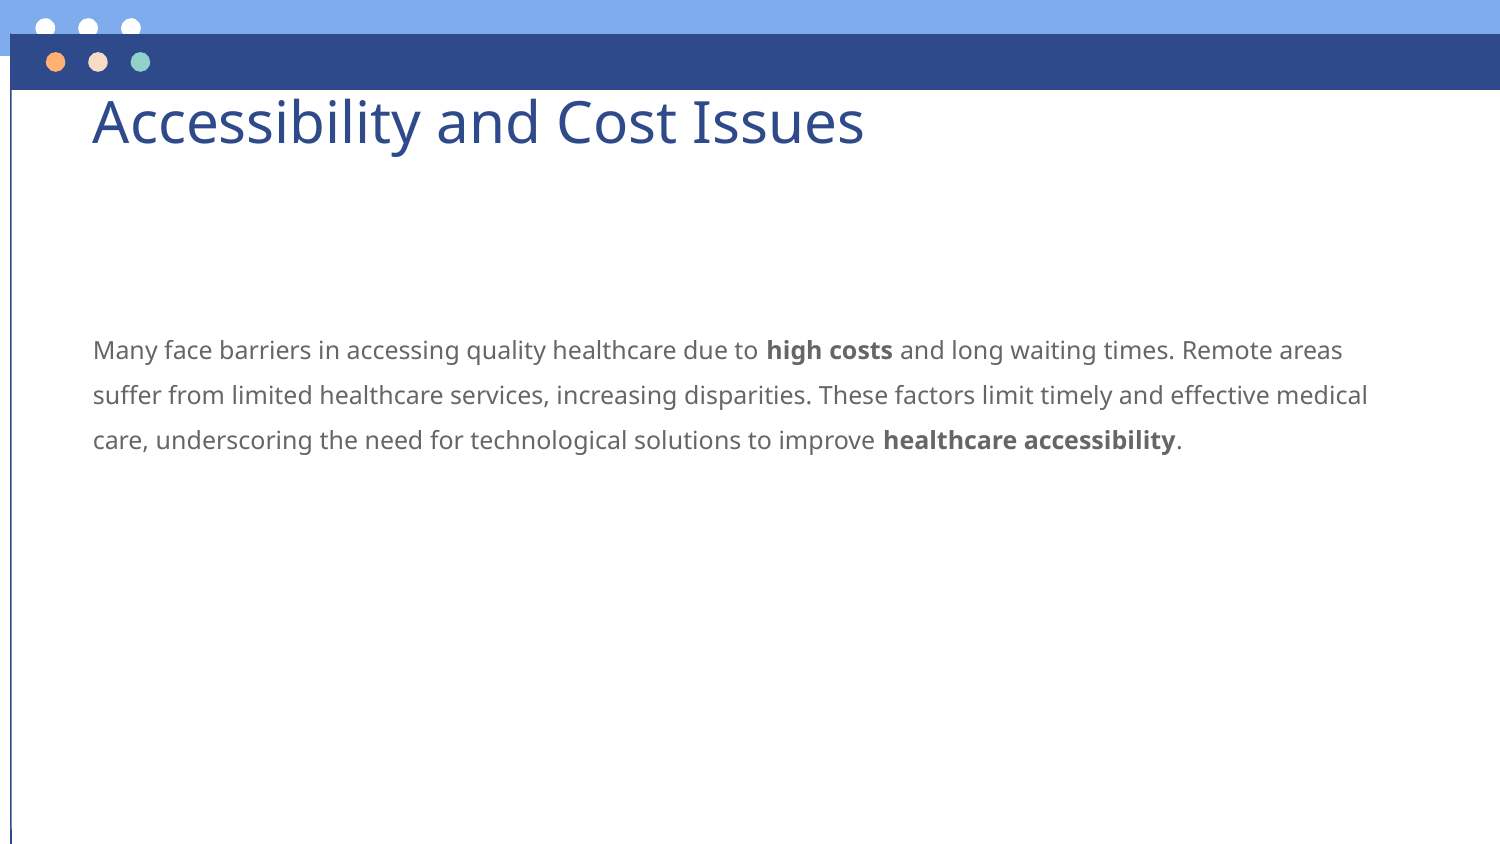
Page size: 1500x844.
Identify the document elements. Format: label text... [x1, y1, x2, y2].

text_box Many face barriers in accessing quality healthcare due to high costs and long waiting times. Remote areas suffer from limited healthcare services, increasing disparities. These factors limit timely and effective medical care, underscoring the need for technological solutions to improve healthcare accessibility. [78, 312, 1422, 766]
text_box Accessibility and Cost Issues [78, 78, 1422, 235]
